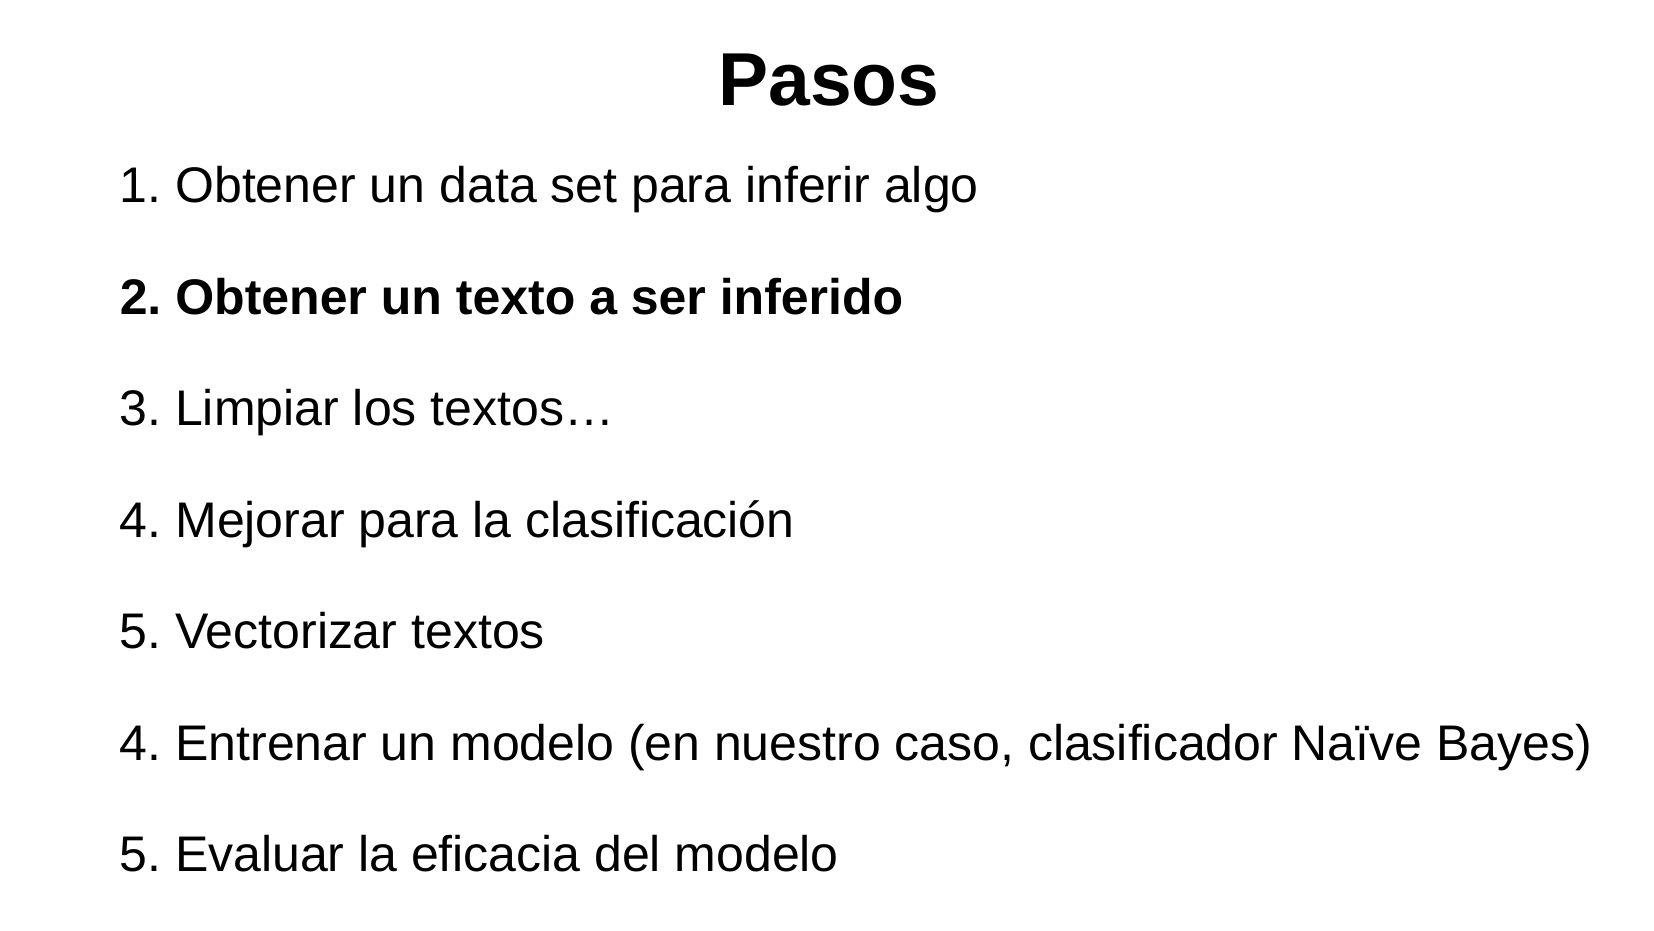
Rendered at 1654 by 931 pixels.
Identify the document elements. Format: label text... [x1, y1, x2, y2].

text_box 1. Obtener un data set para inferir algo 2. Obtener un texto a ser inferido 3. Limpiar los textos… 4. Mejorar para la clasificación 5. Vectorizar textos 4. Entrenar un modelo (en nuestro caso, clasificador Naïve Bayes) 5. Evaluar la eficacia del modelo 6. ¡Predecir! [105, 150, 1621, 871]
text_box Pasos [703, 30, 1246, 139]
